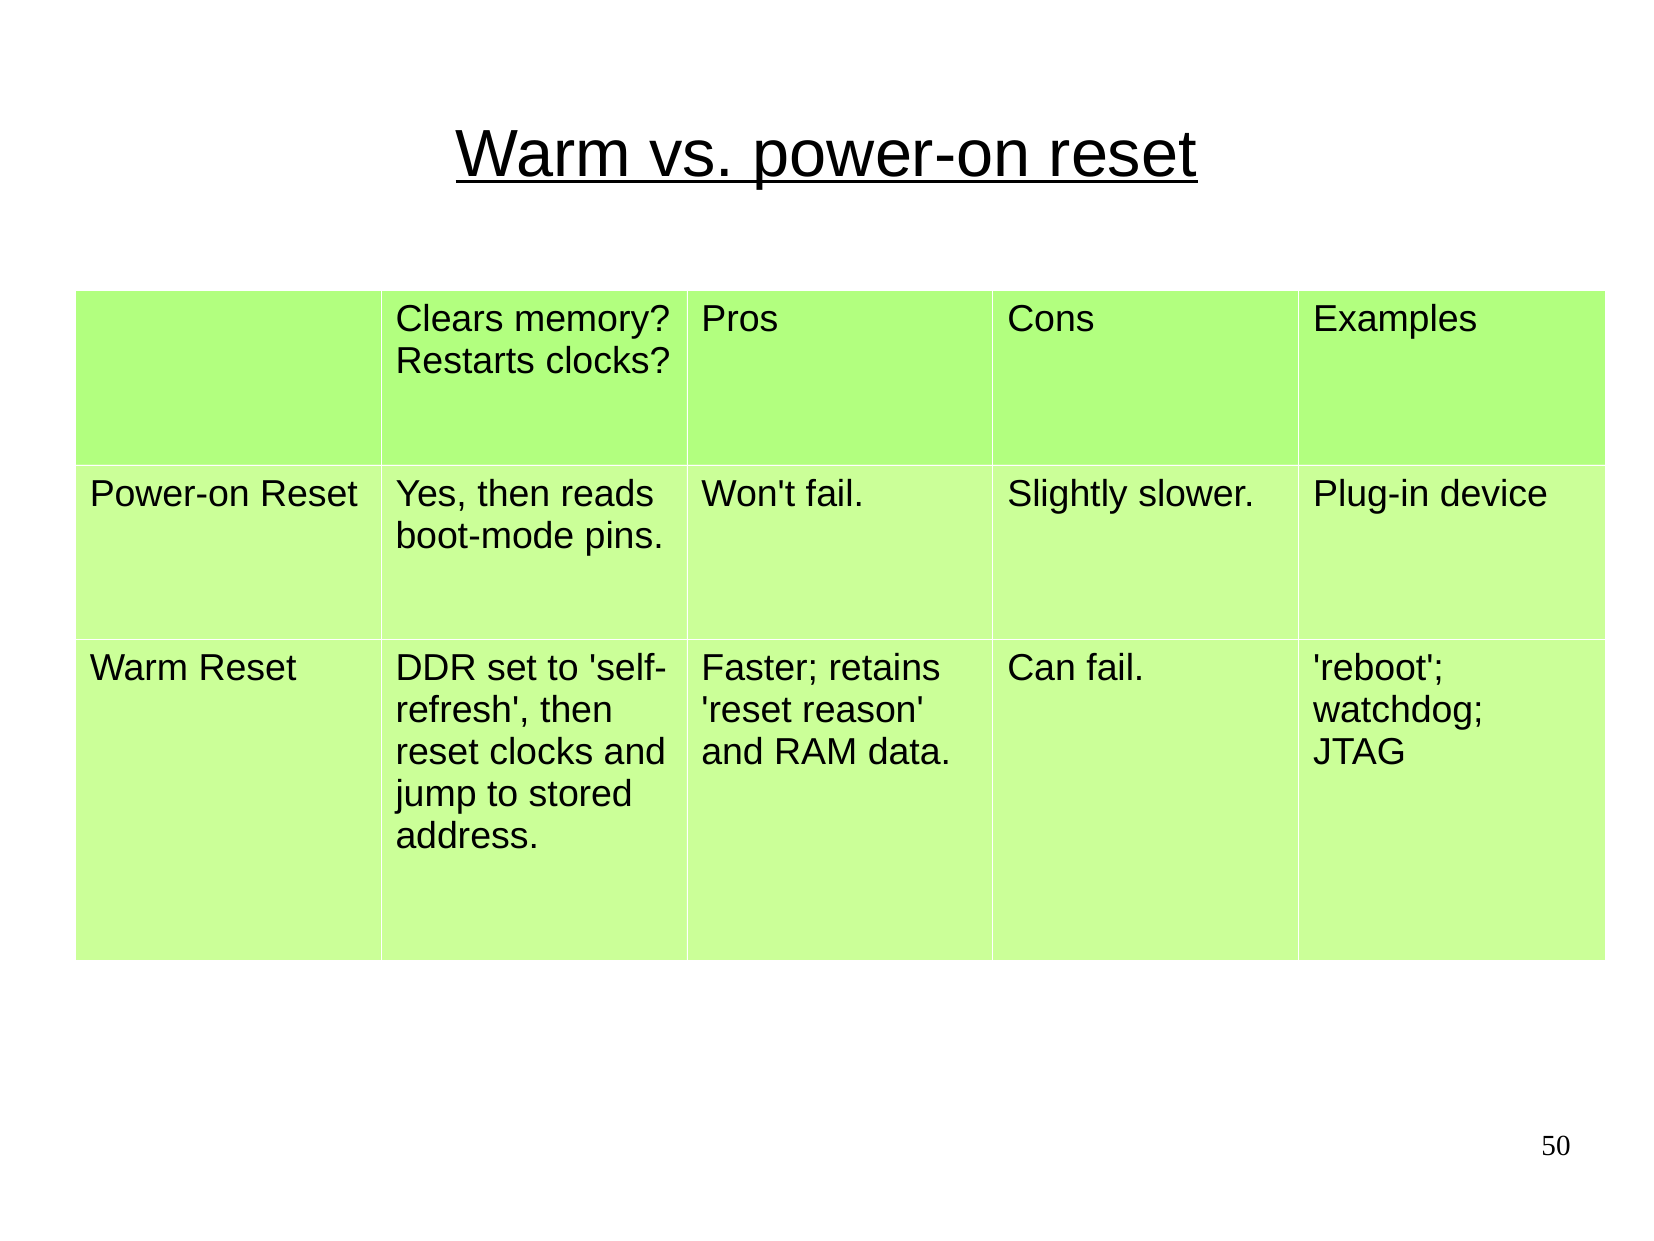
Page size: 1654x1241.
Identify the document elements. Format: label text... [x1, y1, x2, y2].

table_header Clears memory? Restarts clocks? [382, 291, 687, 465]
table_header Pros [688, 291, 992, 465]
table_cell Power-on Reset [76, 466, 381, 639]
table_header Cons [993, 291, 1298, 465]
title Warm vs. power-on reset [82, 49, 1571, 257]
table_header [76, 291, 381, 465]
table_cell Won't fail. [688, 466, 992, 639]
table_header Examples [1299, 291, 1605, 465]
table_cell Warm Reset [76, 640, 381, 960]
table_cell Can fail. [993, 640, 1298, 960]
table_cell 'reboot'; watchdog; JTAG [1299, 640, 1605, 960]
table_cell Slightly slower. [993, 466, 1298, 639]
table_cell DDR set to 'self-refresh', then reset clocks and jump to stored address. [382, 640, 687, 960]
table_cell Yes, then reads boot-mode pins. [382, 466, 687, 639]
table_cell Faster; retains 'reset reason' and RAM data. [688, 640, 992, 960]
table_cell Plug-in device [1299, 466, 1605, 639]
